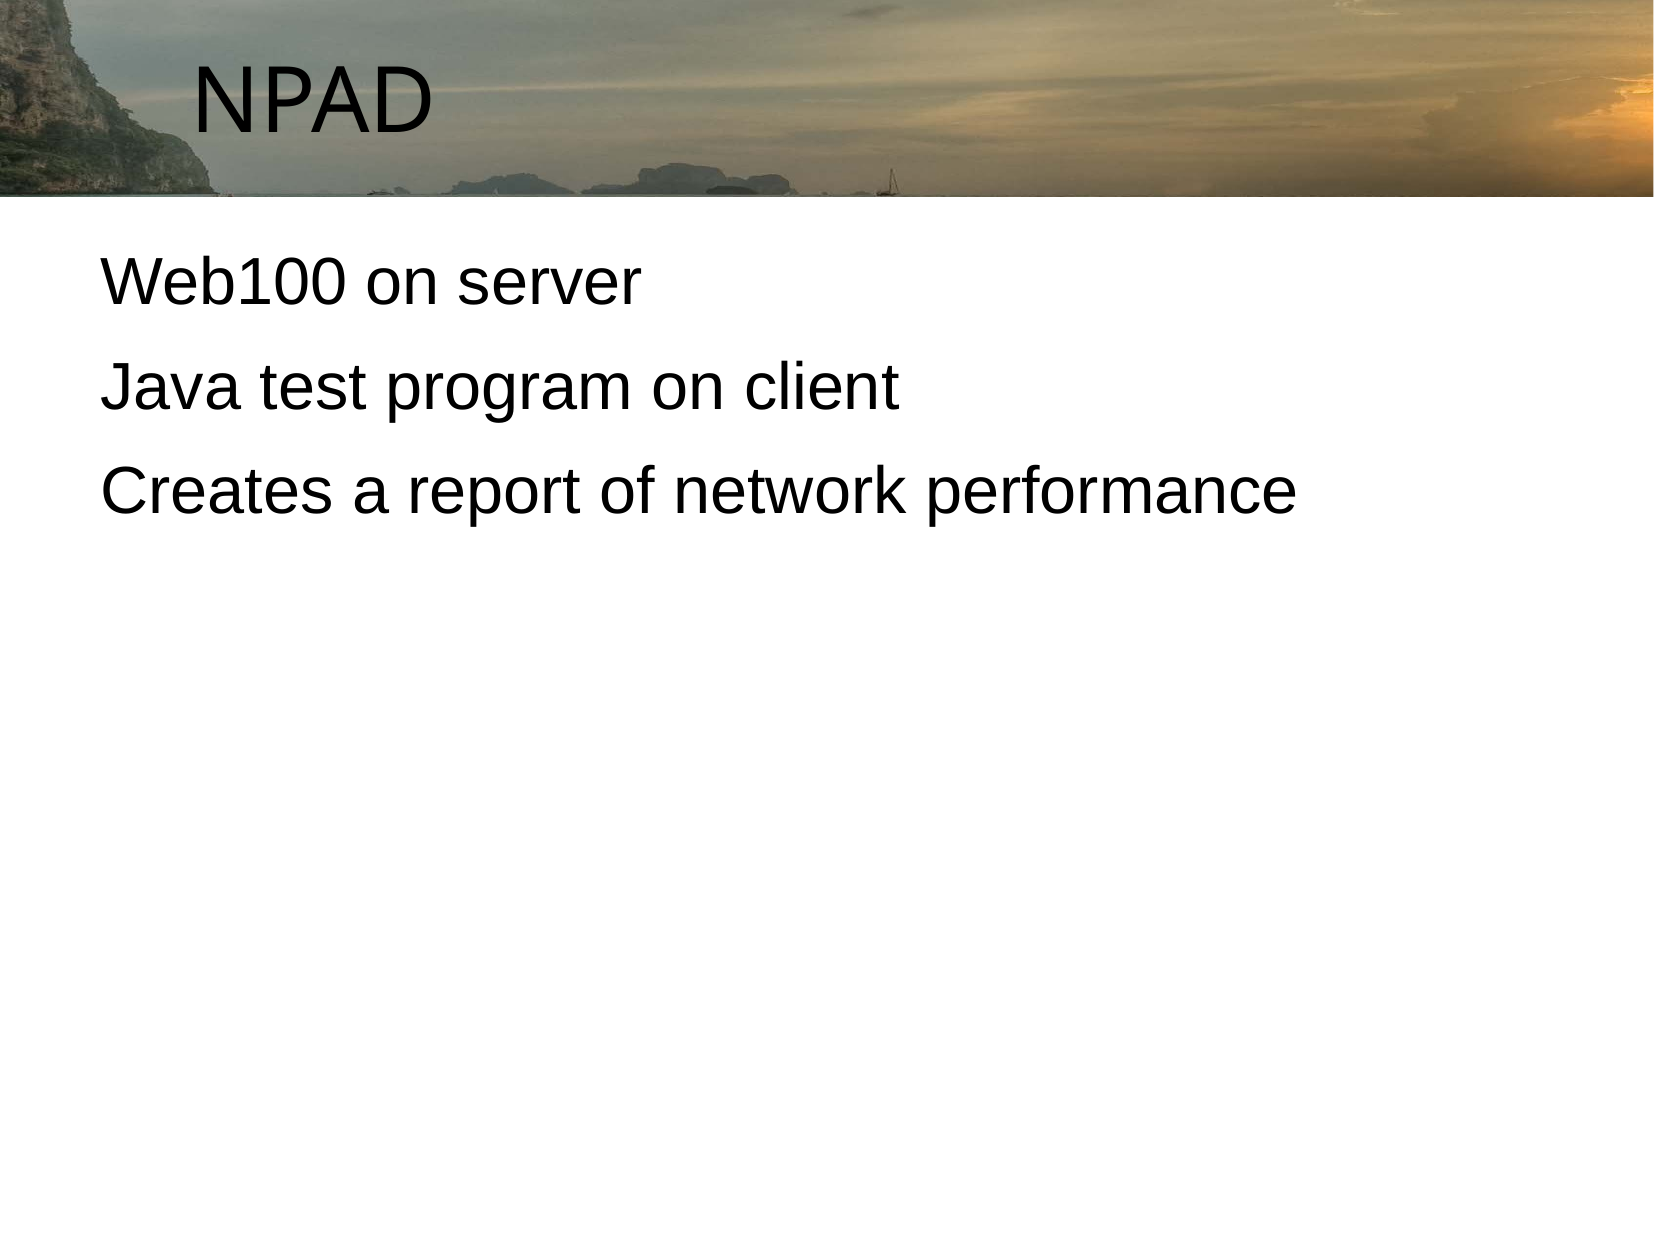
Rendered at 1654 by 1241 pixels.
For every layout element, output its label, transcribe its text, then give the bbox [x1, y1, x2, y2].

title NPAD [190, 0, 1571, 194]
picture [0, 0, 1654, 197]
list Web100 on server Java test program on client Creates a report of network performance [82, 244, 1571, 1225]
